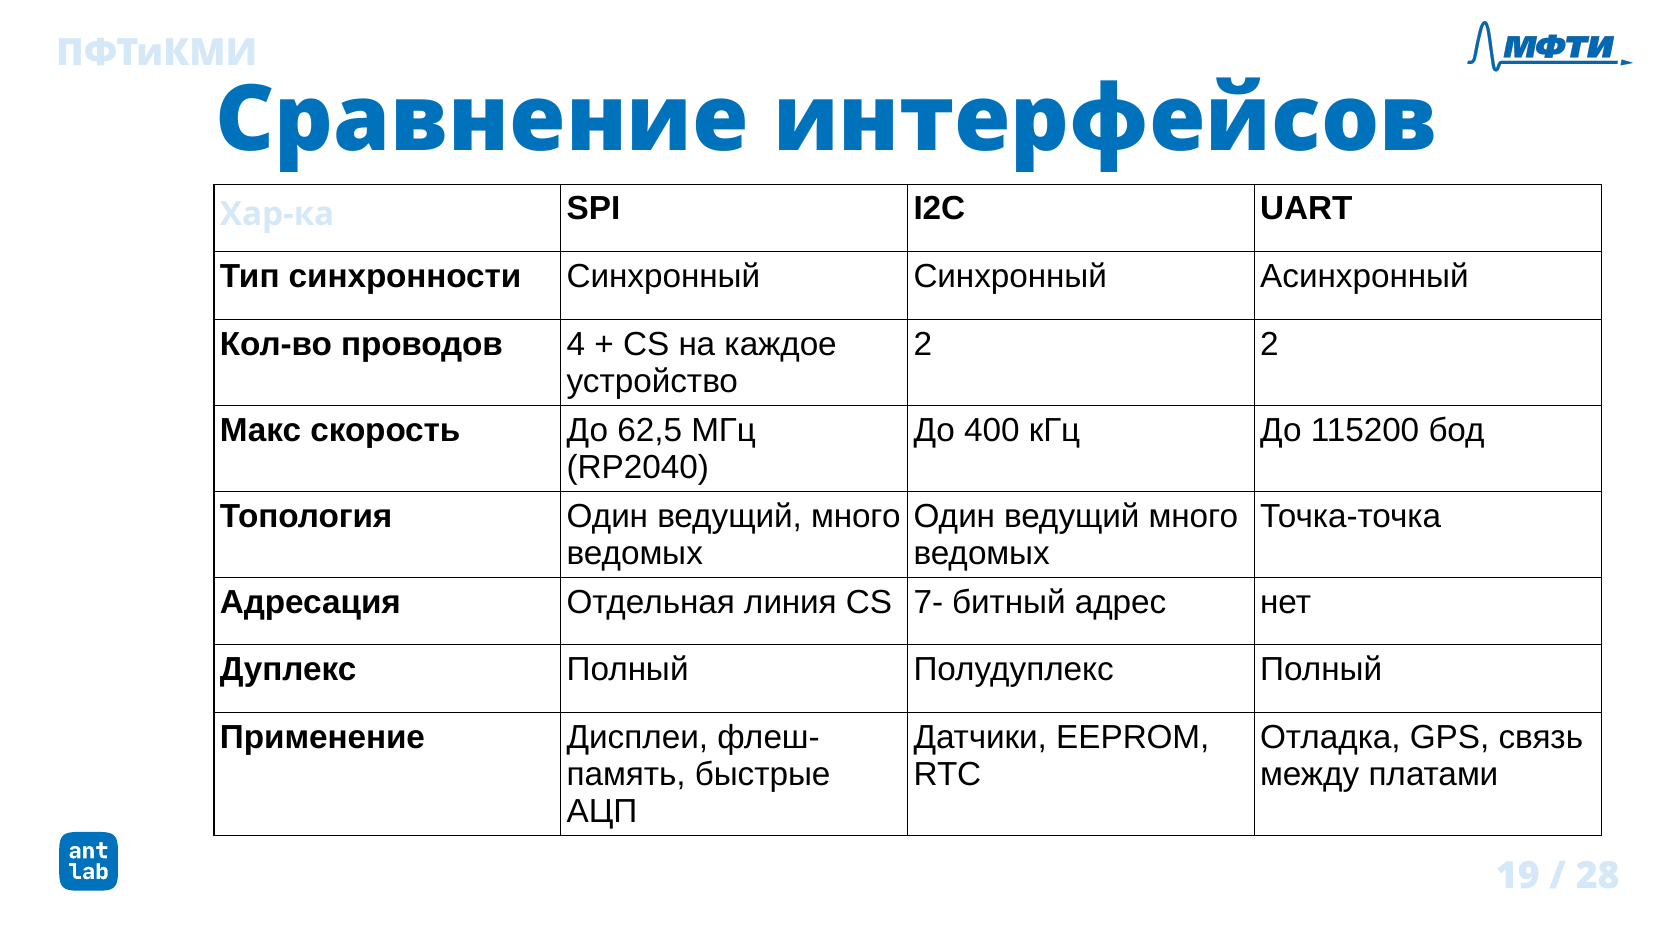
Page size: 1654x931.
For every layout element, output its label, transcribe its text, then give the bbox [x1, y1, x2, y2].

table_cell Применение [215, 713, 560, 835]
table_cell 4 + CS на каждое устройство [561, 320, 907, 405]
table_cell Полный [561, 645, 907, 712]
table_cell До 400 кГц [908, 406, 1254, 491]
table_header UART [1255, 185, 1601, 251]
table_cell Датчики, EEPROM, RTC [908, 713, 1254, 835]
table_cell Точка-точка [1255, 492, 1601, 577]
picture [1446, 0, 1654, 93]
table_cell Кол-во проводов [215, 320, 560, 405]
table_cell нет [1255, 578, 1601, 644]
table_cell 2 [1255, 320, 1601, 405]
table_header I2C [908, 185, 1254, 251]
table_cell Асинхронный [1255, 252, 1601, 319]
table_cell 2 [908, 320, 1254, 405]
table_cell Один ведущий, много ведомых [561, 492, 907, 577]
table_cell Синхронный [908, 252, 1254, 319]
table_cell До 62,5 МГц (RP2040) [561, 406, 907, 491]
table_cell Синхронный [561, 252, 907, 319]
title Сравнение интерфейсов [82, 37, 1571, 193]
table_cell Топология [215, 492, 560, 577]
table_cell Макс скорость [215, 406, 560, 491]
table_header Хар-ка [215, 185, 560, 251]
table_header SPI [561, 185, 907, 251]
table_cell Отдельная линия CS [561, 578, 907, 644]
table_cell Тип синхронности [215, 252, 560, 319]
table_cell Дуплекс [215, 645, 560, 712]
table_cell Дисплеи, флеш-память, быстрые АЦП [561, 713, 907, 835]
table_cell Один ведущий много ведомых [908, 492, 1254, 577]
table_cell Полудуплекс [908, 645, 1254, 712]
table_cell До 115200 бод [1255, 406, 1601, 491]
table_cell Адресация [215, 578, 560, 644]
table_cell 7- битный адрес [908, 578, 1254, 644]
table_cell Полный [1255, 645, 1601, 712]
table_cell Отладка, GPS, связь между платами [1255, 713, 1601, 835]
